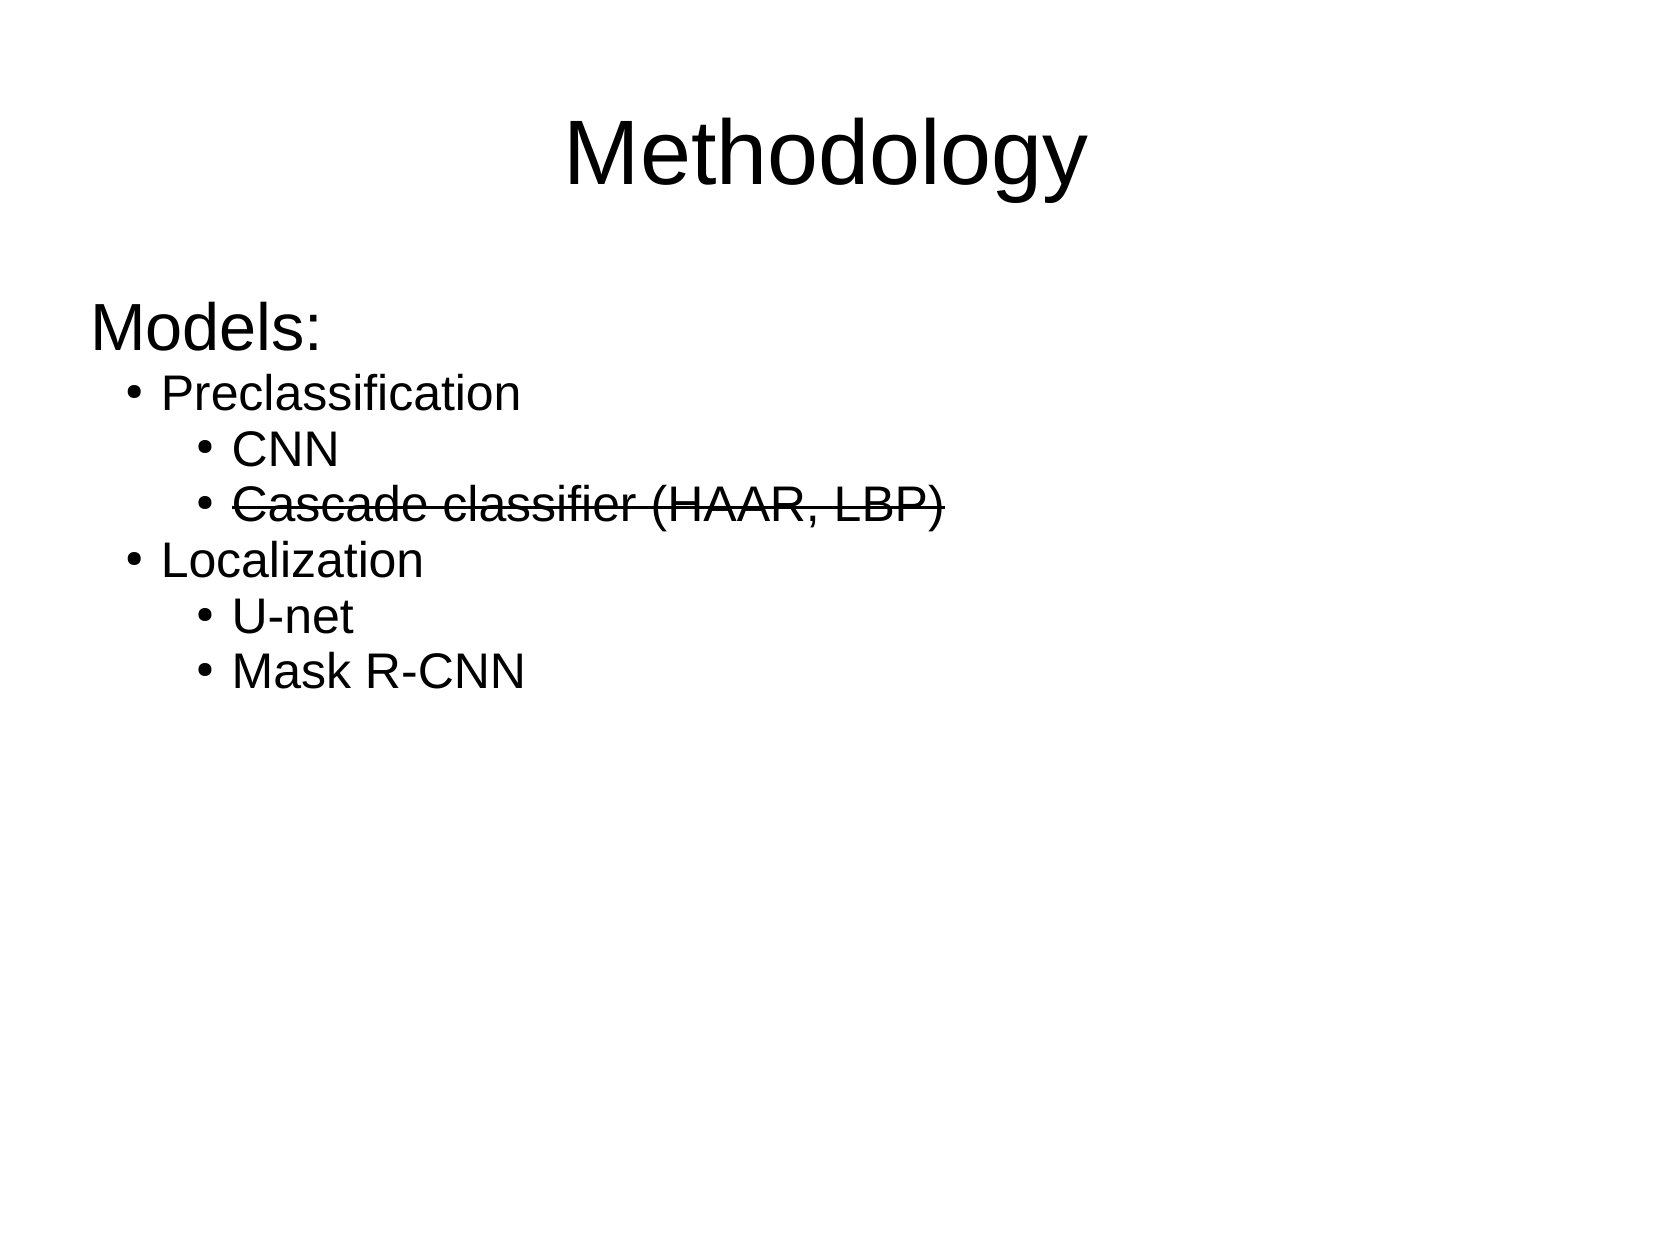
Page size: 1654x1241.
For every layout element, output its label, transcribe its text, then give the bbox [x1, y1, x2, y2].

subtitle Models: Preclassification CNN Cascade classifier (HAAR, LBP) Localization U-net Mask R-CNN [90, 290, 1579, 1010]
title Methodology [82, 49, 1571, 257]
